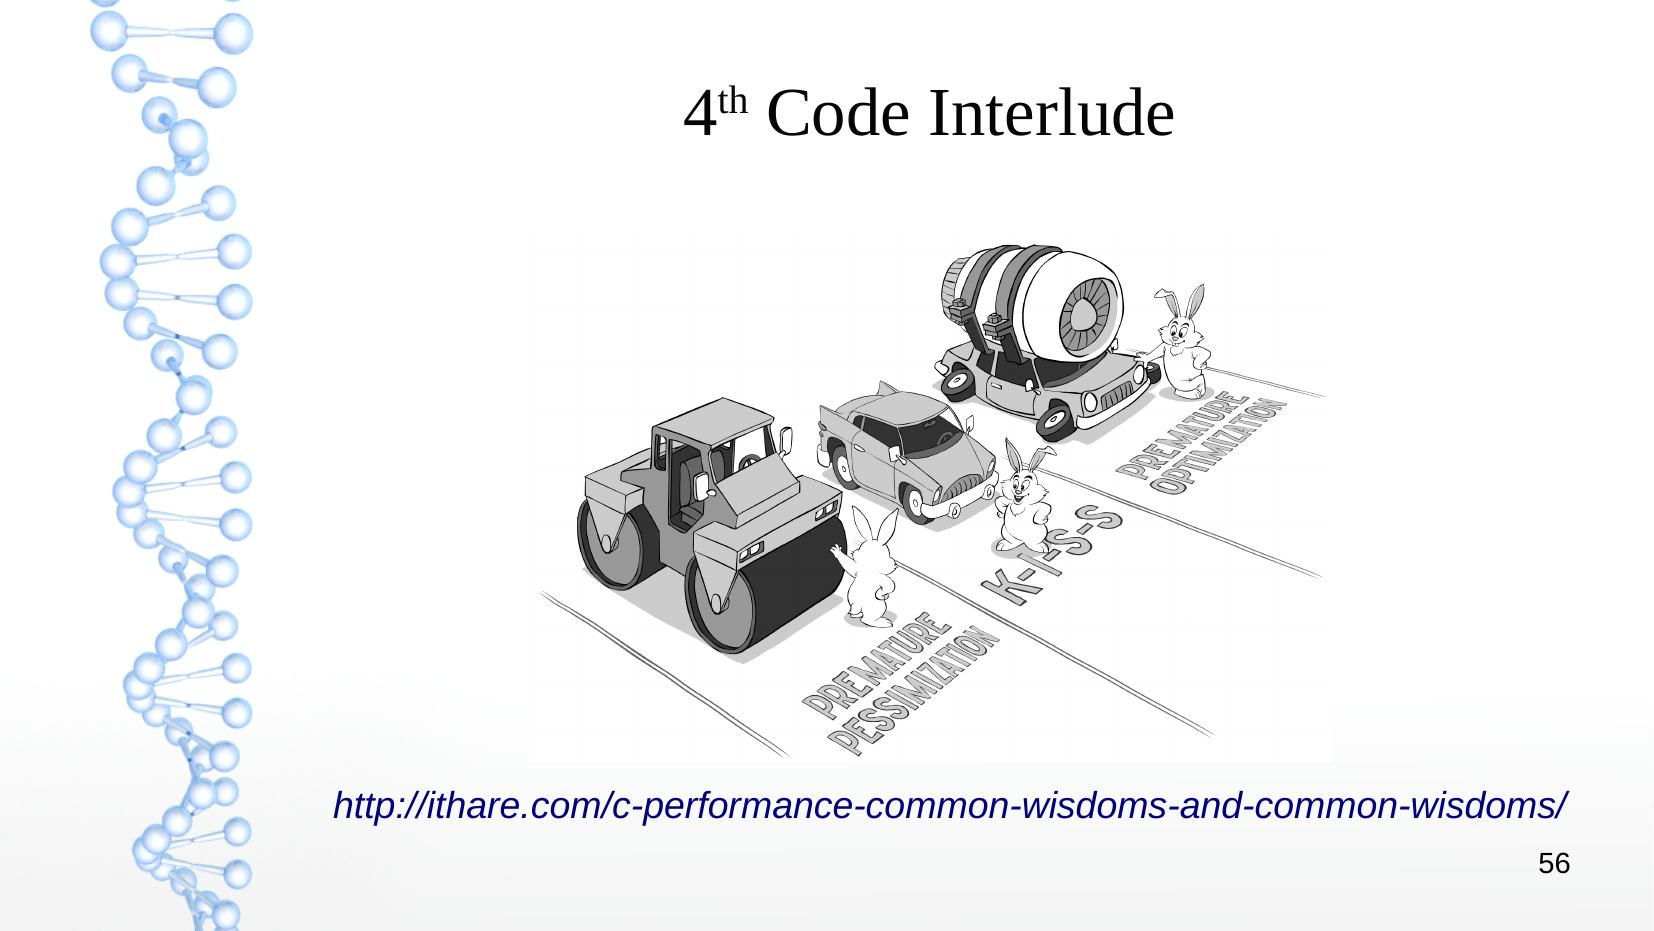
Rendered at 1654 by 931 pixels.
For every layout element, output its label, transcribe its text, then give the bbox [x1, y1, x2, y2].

text_box http://ithare.com/c-performance-common-wisdoms-and-common-wisdoms/ [318, 776, 1582, 834]
picture [0, 0, 1654, 931]
title 4th Code Interlude [265, 35, 1595, 189]
